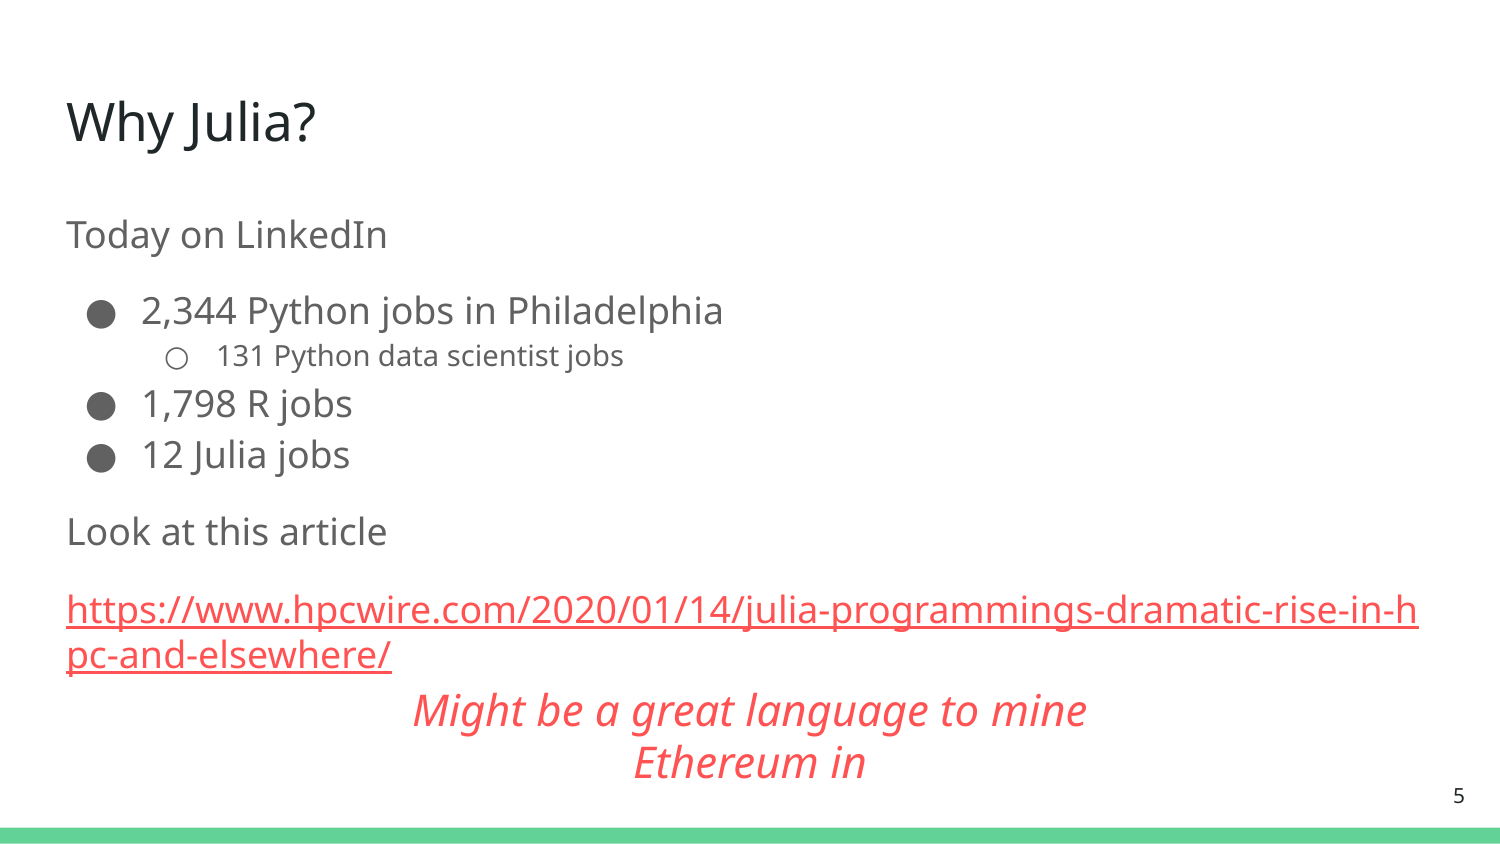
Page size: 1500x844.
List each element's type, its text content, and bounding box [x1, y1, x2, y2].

text_box Might be a great language to mine Ethereum in [394, 667, 1106, 803]
list Today on LinkedIn 2,344 Python jobs in Philadelphia 131 Python data scientist jobs 1,798 R jobs 12 Julia jobs Look at this article https://www.hpcwire.com/2020/01/14/julia-programmings-dramatic-rise-in-hpc-and-elsewhere/ [51, 189, 1449, 750]
slide_number <number> [1389, 764, 1480, 830]
title Why Julia? [51, 72, 1449, 167]
